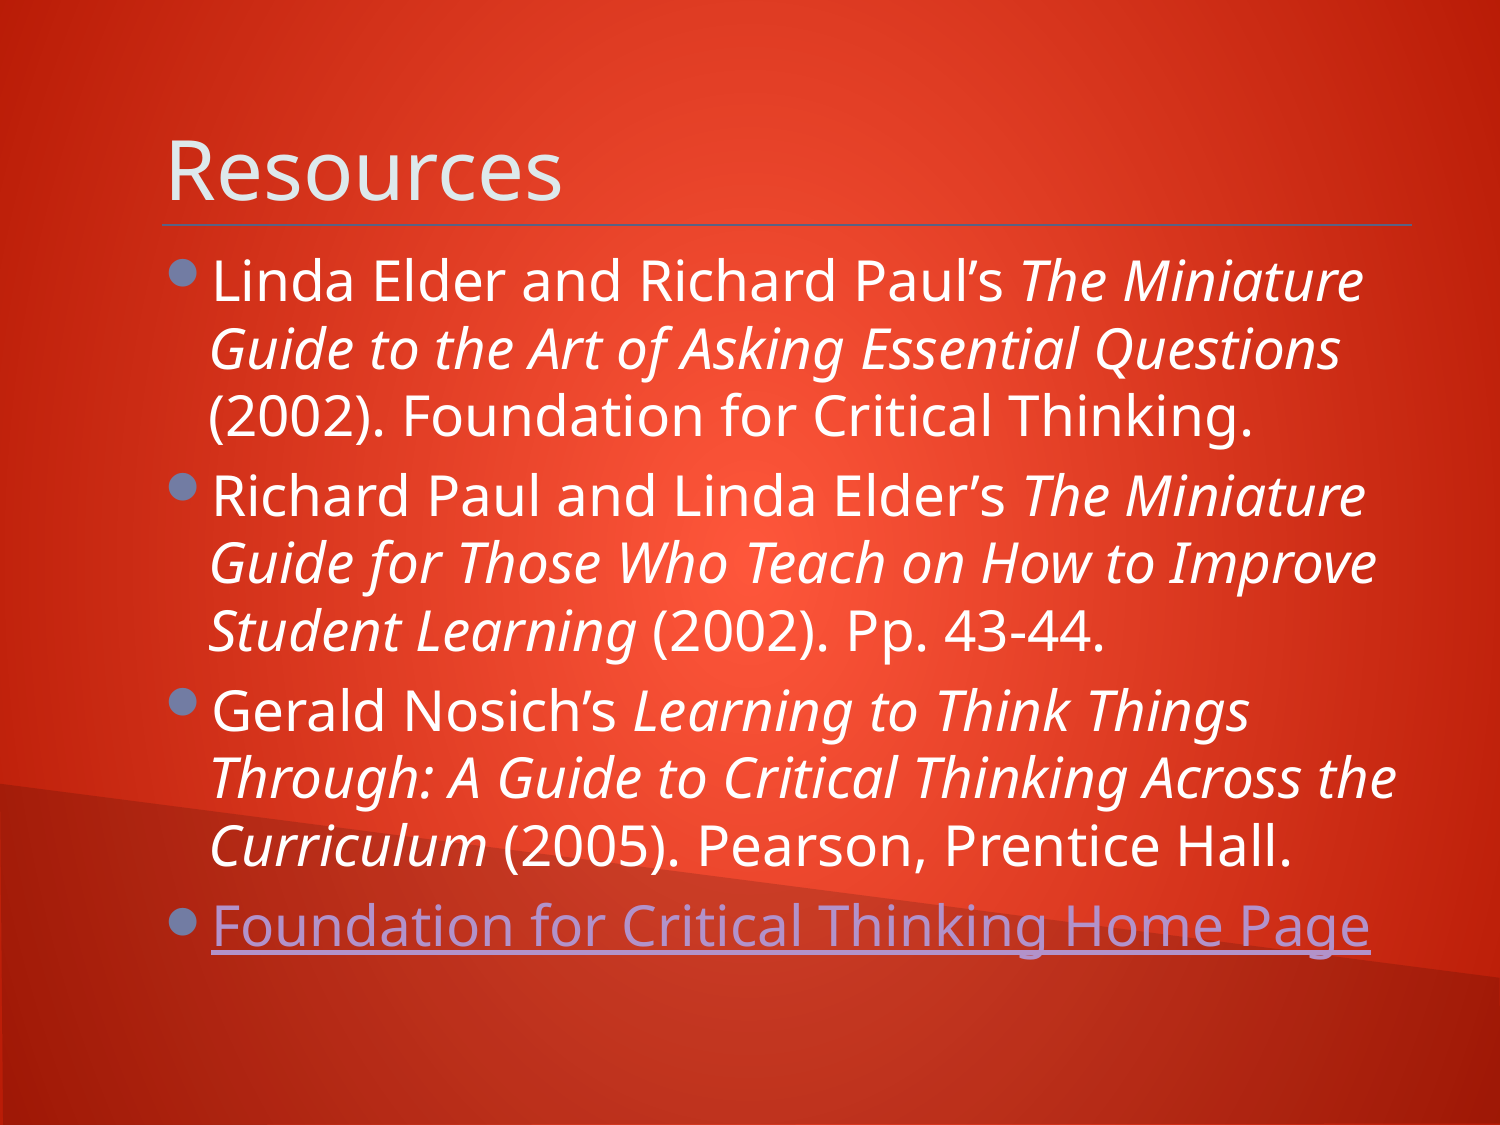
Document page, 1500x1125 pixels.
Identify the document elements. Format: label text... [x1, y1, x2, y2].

list Linda Elder and Richard Paul’s The Miniature Guide to the Art of Asking Essential Questions (2002). Foundation for Critical Thinking. Richard Paul and Linda Elder’s The Miniature Guide for Those Who Teach on How to Improve Student Learning (2002). Pp. 43-44. Gerald Nosich’s Learning to Think Things Through: A Guide to Critical Thinking Across the Curriculum (2005). Pearson, Prentice Hall. Foundation for Critical Thinking Home Page [150, 237, 1425, 988]
title Resources [150, 45, 1425, 233]
